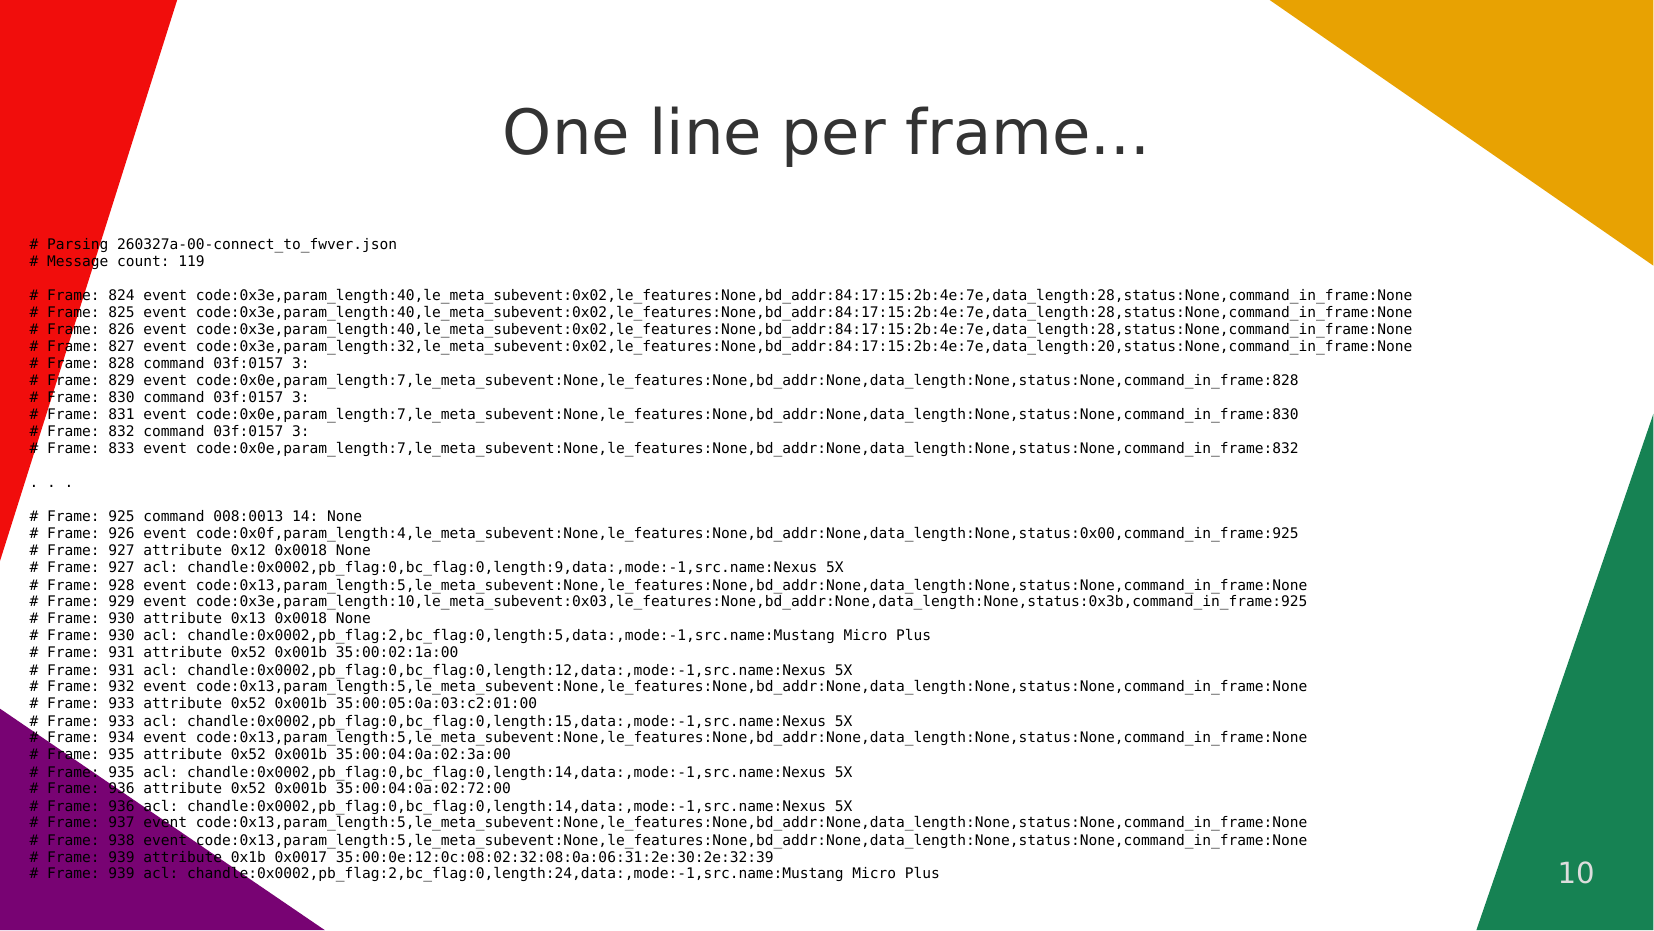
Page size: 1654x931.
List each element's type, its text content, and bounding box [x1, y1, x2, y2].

title One line per frame... [118, 59, 1536, 207]
list # Parsing 260327a-00-connect_to_fwver.json # Message count: 119 # Frame: 824 event code:0x3e,param_length:40,le_meta_subevent:0x02,le_features:None,bd_addr:84:17:15:2b:4e:7e,data_length:28,status:None,command_in_frame:None # Frame: 825 event code:0x3e,param_length:40,le_meta_subevent:0x02,le_features:None,bd_addr:84:17:15:2b:4e:7e,data_length:28,status:None,command_in_frame:None # Frame: 826 event code:0x3e,param_length:40,le_meta_subevent:0x02,le_features:None,bd_addr:84:17:15:2b:4e:7e,data_length:28,status:None,command_in_frame:None # Frame: 827 event code:0x3e,param_length:32,le_meta_subevent:0x02,le_features:None,bd_addr:84:17:15:2b:4e:7e,data_length:20,status:None,command_in_frame:None # Frame: 828 command 03f:0157 3: # Frame: 829 event code:0x0e,param_length:7,le_meta_subevent:None,le_features:None,bd_addr:None,data_length:None,status:None,command_in_frame:828 # Frame: 830 command 03f:0157 3: # Frame: 831 event code:0x0e,param_length:7,le_meta_subevent:None,le_features:None,bd_addr:None,data_length:None,status:None,command_in_frame:830 # Frame: 832 command 03f:0157 3: # Frame: 833 event code:0x0e,param_length:7,le_meta_subevent:None,le_features:None,bd_addr:None,data_length:None,status:None,command_in_frame:832 . . . # Frame: 925 command 008:0013 14: None # Frame: 926 event code:0x0f,param_length:4,le_meta_subevent:None,le_features:None,bd_addr:None,data_length:None,status:0x00,command_in_frame:925 # Frame: 927 attribute 0x12 0x0018 None # Frame: 927 acl: chandle:0x0002,pb_flag:0,bc_flag:0,length:9,data:,mode:-1,src.name:Nexus 5X # Frame: 928 event code:0x13,param_length:5,le_meta_subevent:None,le_features:None,bd_addr:None,data_length:None,status:None,command_in_frame:None # Frame: 929 event code:0x3e,param_length:10,le_meta_subevent:0x03,le_features:None,bd_addr:None,data_length:None,status:0x3b,command_in_frame:925 # Frame: 930 attribute 0x13 0x0018 None # Frame: 930 acl: chandle:0x0002,pb_flag:2,bc_flag:0,length:5,data:,mode:-1,src.name:Mustang Micro Plus # Frame: 931 attribute 0x52 0x001b 35:00:02:1a:00 # Frame: 931 acl: chandle:0x0002,pb_flag:0,bc_flag:0,length:12,data:,mode:-1,src.name:Nexus 5X # Frame: 932 event code:0x13,param_length:5,le_meta_subevent:None,le_features:None,bd_addr:None,data_length:None,status:None,command_in_frame:None # Frame: 933 attribute 0x52 0x001b 35:00:05:0a:03:c2:01:00 # Frame: 933 acl: chandle:0x0002,pb_flag:0,bc_flag:0,length:15,data:,mode:-1,src.name:Nexus 5X # Frame: 934 event code:0x13,param_length:5,le_meta_subevent:None,le_features:None,bd_addr:None,data_length:None,status:None,command_in_frame:None # Frame: 935 attribute 0x52 0x001b 35:00:04:0a:02:3a:00 # Frame: 935 acl: chandle:0x0002,pb_flag:0,bc_flag:0,length:14,data:,mode:-1,src.name:Nexus 5X # Frame: 936 attribute 0x52 0x001b 35:00:04:0a:02:72:00 # Frame: 936 acl: chandle:0x0002,pb_flag:0,bc_flag:0,length:14,data:,mode:-1,src.name:Nexus 5X # Frame: 937 event code:0x13,param_length:5,le_meta_subevent:None,le_features:None,bd_addr:None,data_length:None,status:None,command_in_frame:None # Frame: 938 event code:0x13,param_length:5,le_meta_subevent:None,le_features:None,bd_addr:None,data_length:None,status:None,command_in_frame:None # Frame: 939 attribute 0x1b 0x0017 35:00:0e:12:0c:08:02:32:08:0a:06:31:2e:30:2e:32:39 # Frame: 939 acl: chandle:0x0002,pb_flag:2,bc_flag:0,length:24,data:,mode:-1,src.name:Mustang Micro Plus [29, 236, 1625, 827]
